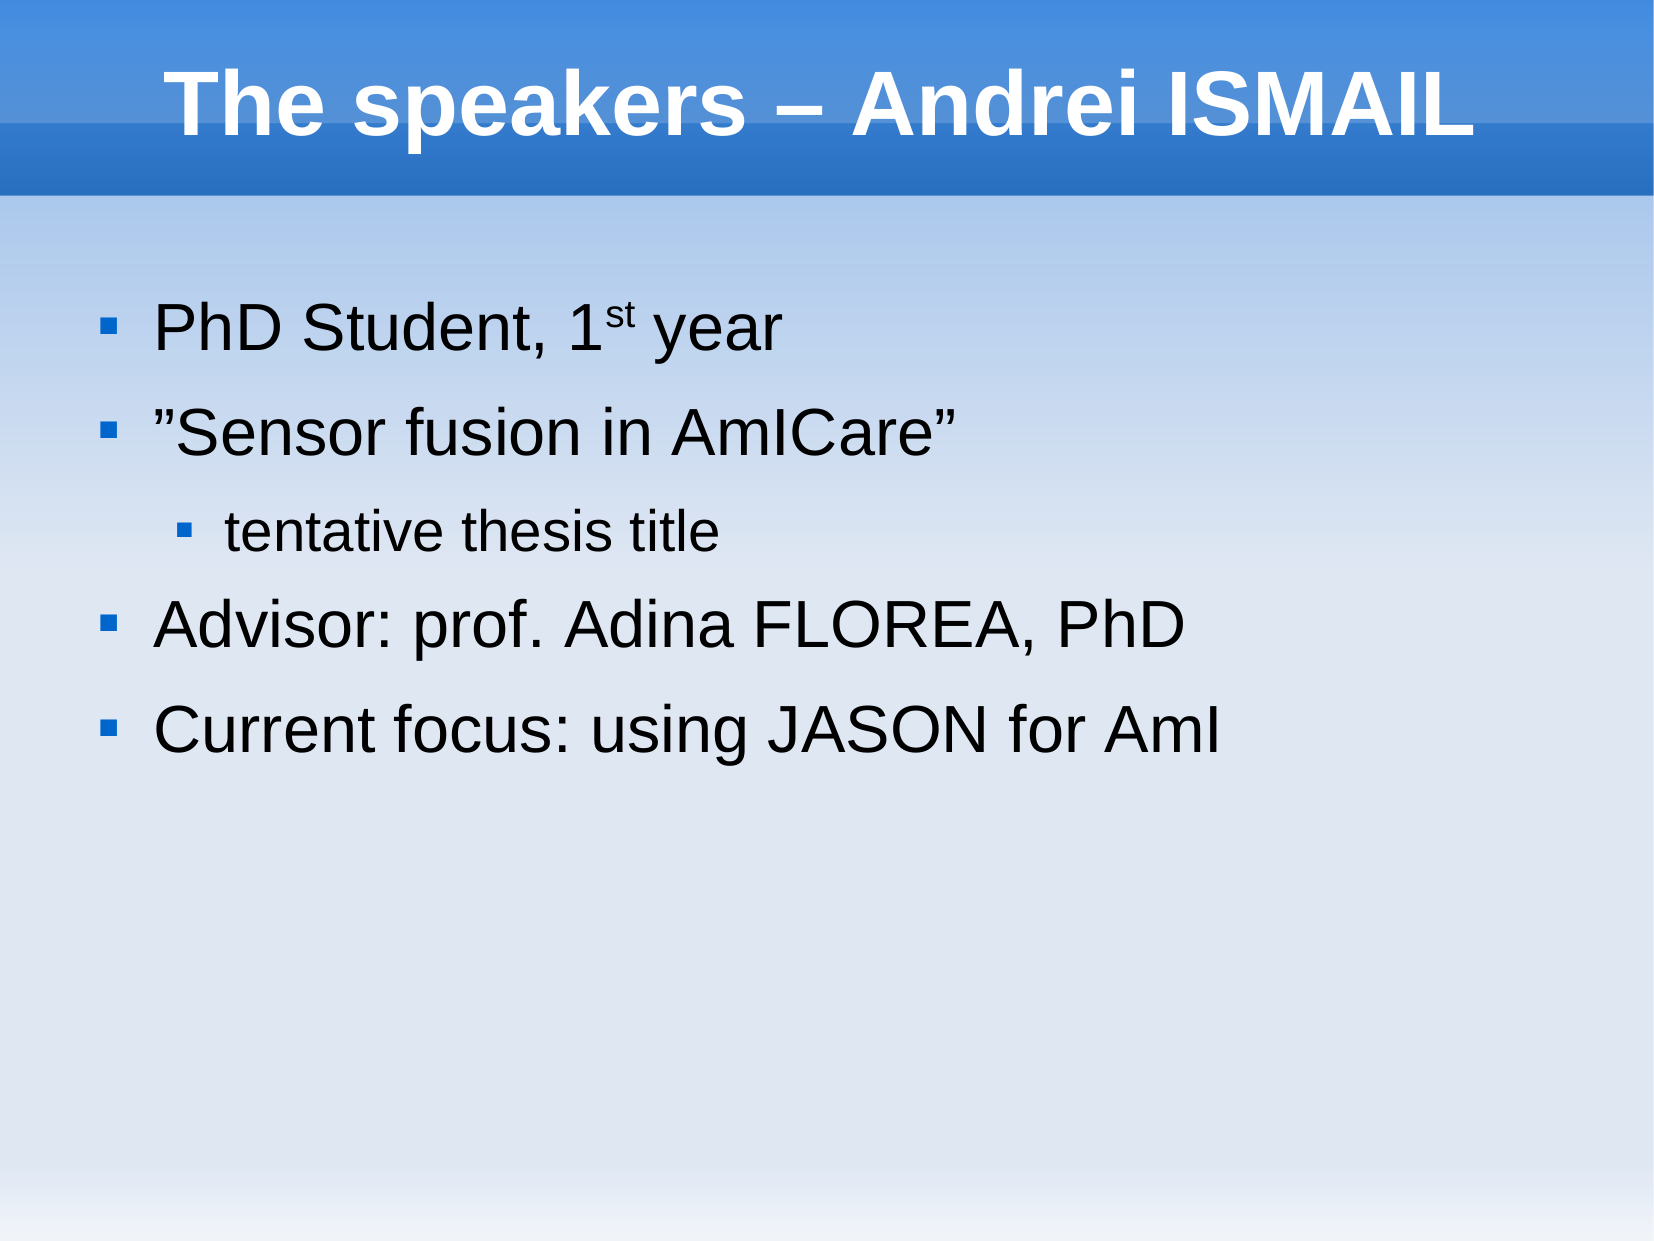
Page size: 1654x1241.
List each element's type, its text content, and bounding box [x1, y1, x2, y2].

list PhD Student, 1st year ”Sensor fusion in AmICare” tentative thesis title Advisor: prof. Adina FLOREA, PhD Current focus: using JASON for AmI [82, 290, 1571, 1094]
picture [0, 0, 1654, 1241]
title The speakers – Andrei ISMAIL [76, 7, 1565, 200]
